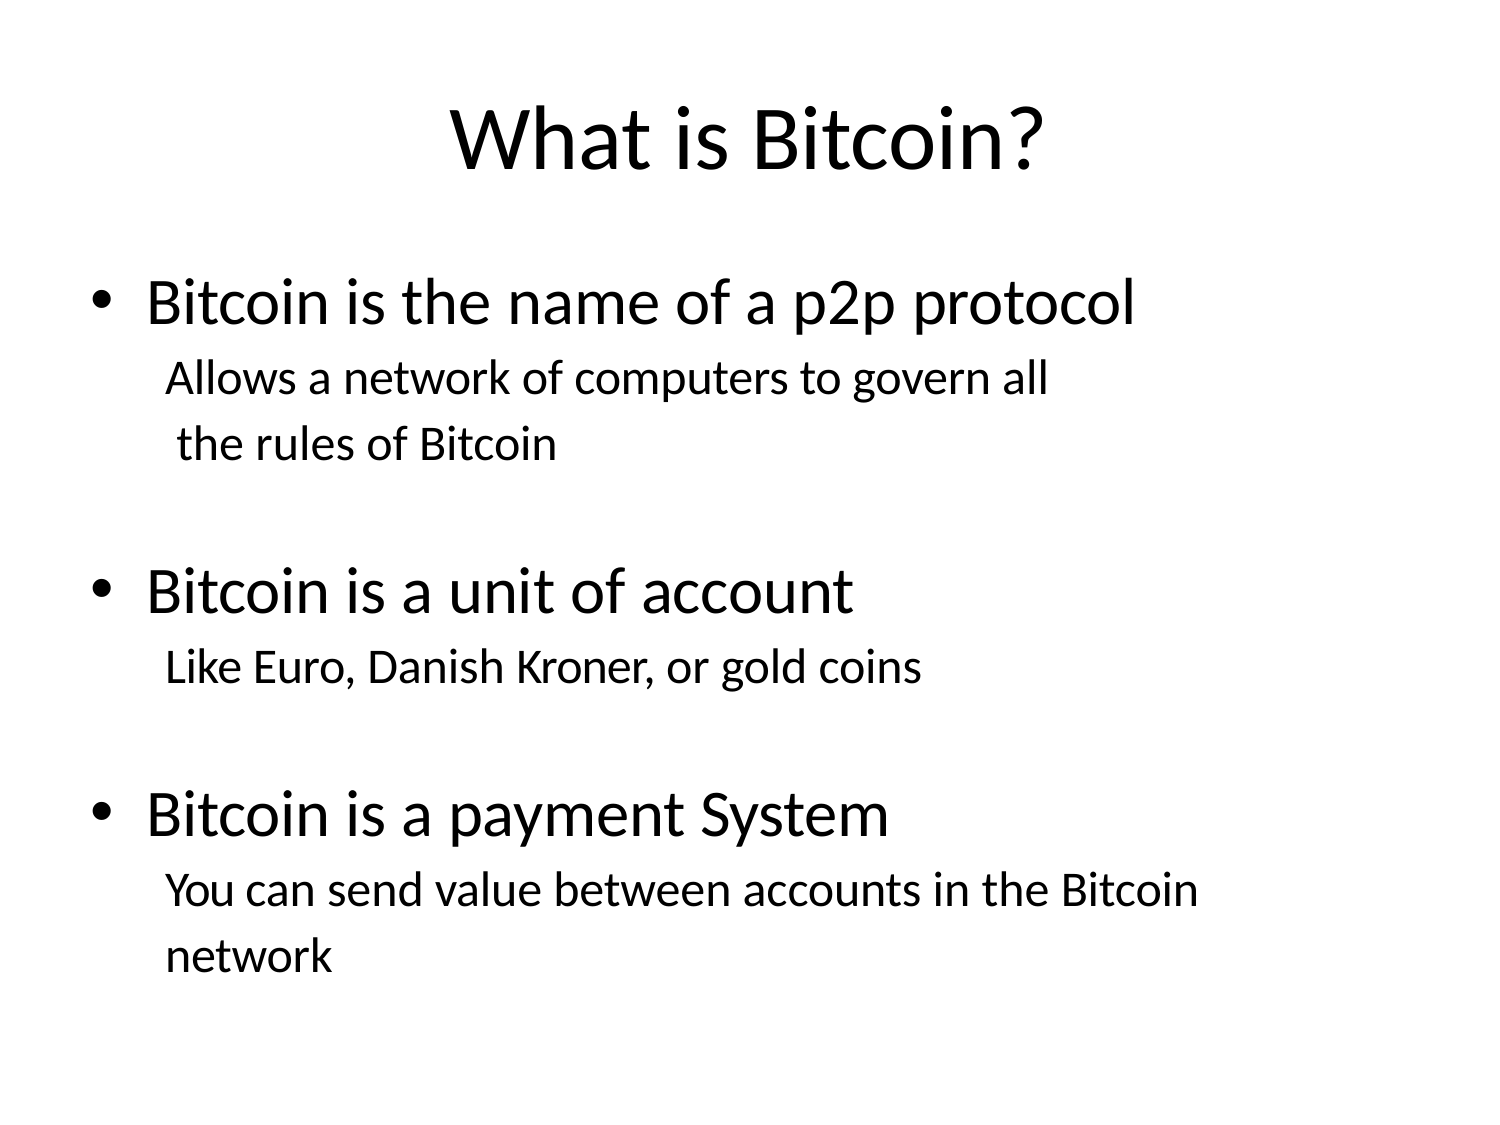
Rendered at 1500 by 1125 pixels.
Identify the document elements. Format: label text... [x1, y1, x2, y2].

title What is Bitcoin? [90, 33, 1410, 266]
text_box Bitcoin is the name of a p2p protocol Allows a network of computers to govern all the rules of Bitcoin Bitcoin is a unit of account Like Euro, Danish Kroner, or gold coins Bitcoin is a payment System You can send value between accounts in the Bitcoin network [87, 257, 1212, 983]
